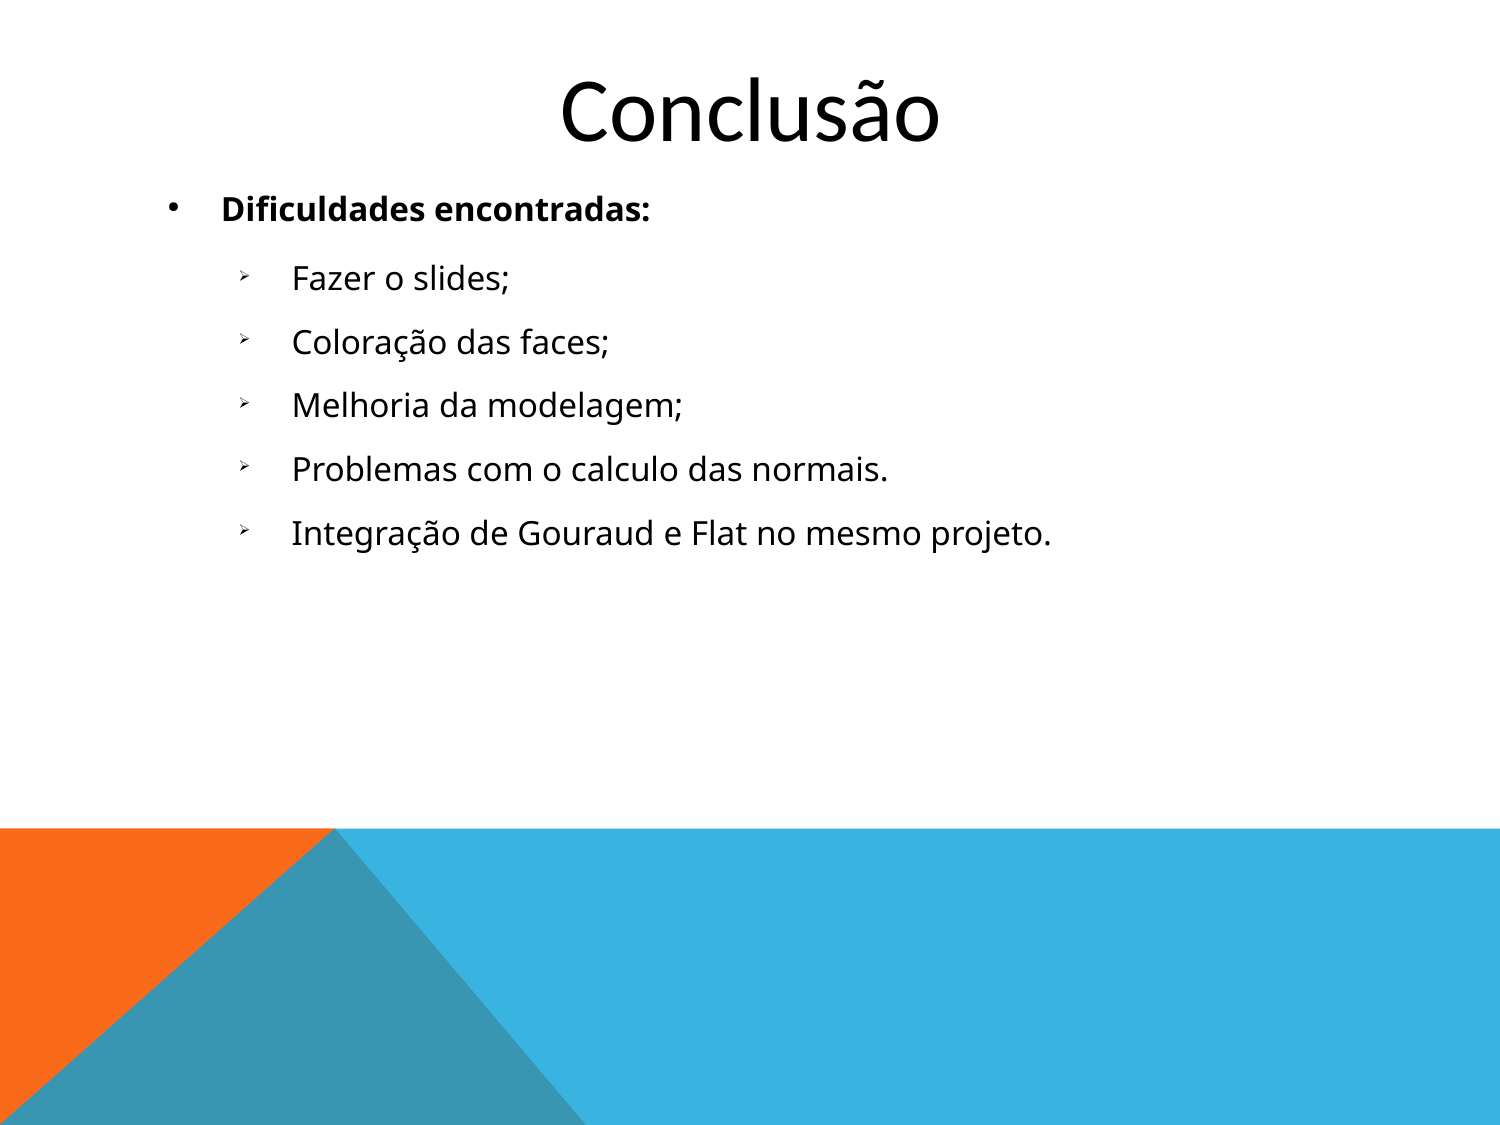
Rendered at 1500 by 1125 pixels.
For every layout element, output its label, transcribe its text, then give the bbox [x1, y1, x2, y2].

list Dificuldades encontradas: Fazer o slides; Coloração das faces; Melhoria da modelagem; Problemas com o calculo das normais. Integração de Gouraud e Flat no mesmo projeto. [135, 180, 1369, 768]
title Conclusão [135, 60, 1369, 150]
